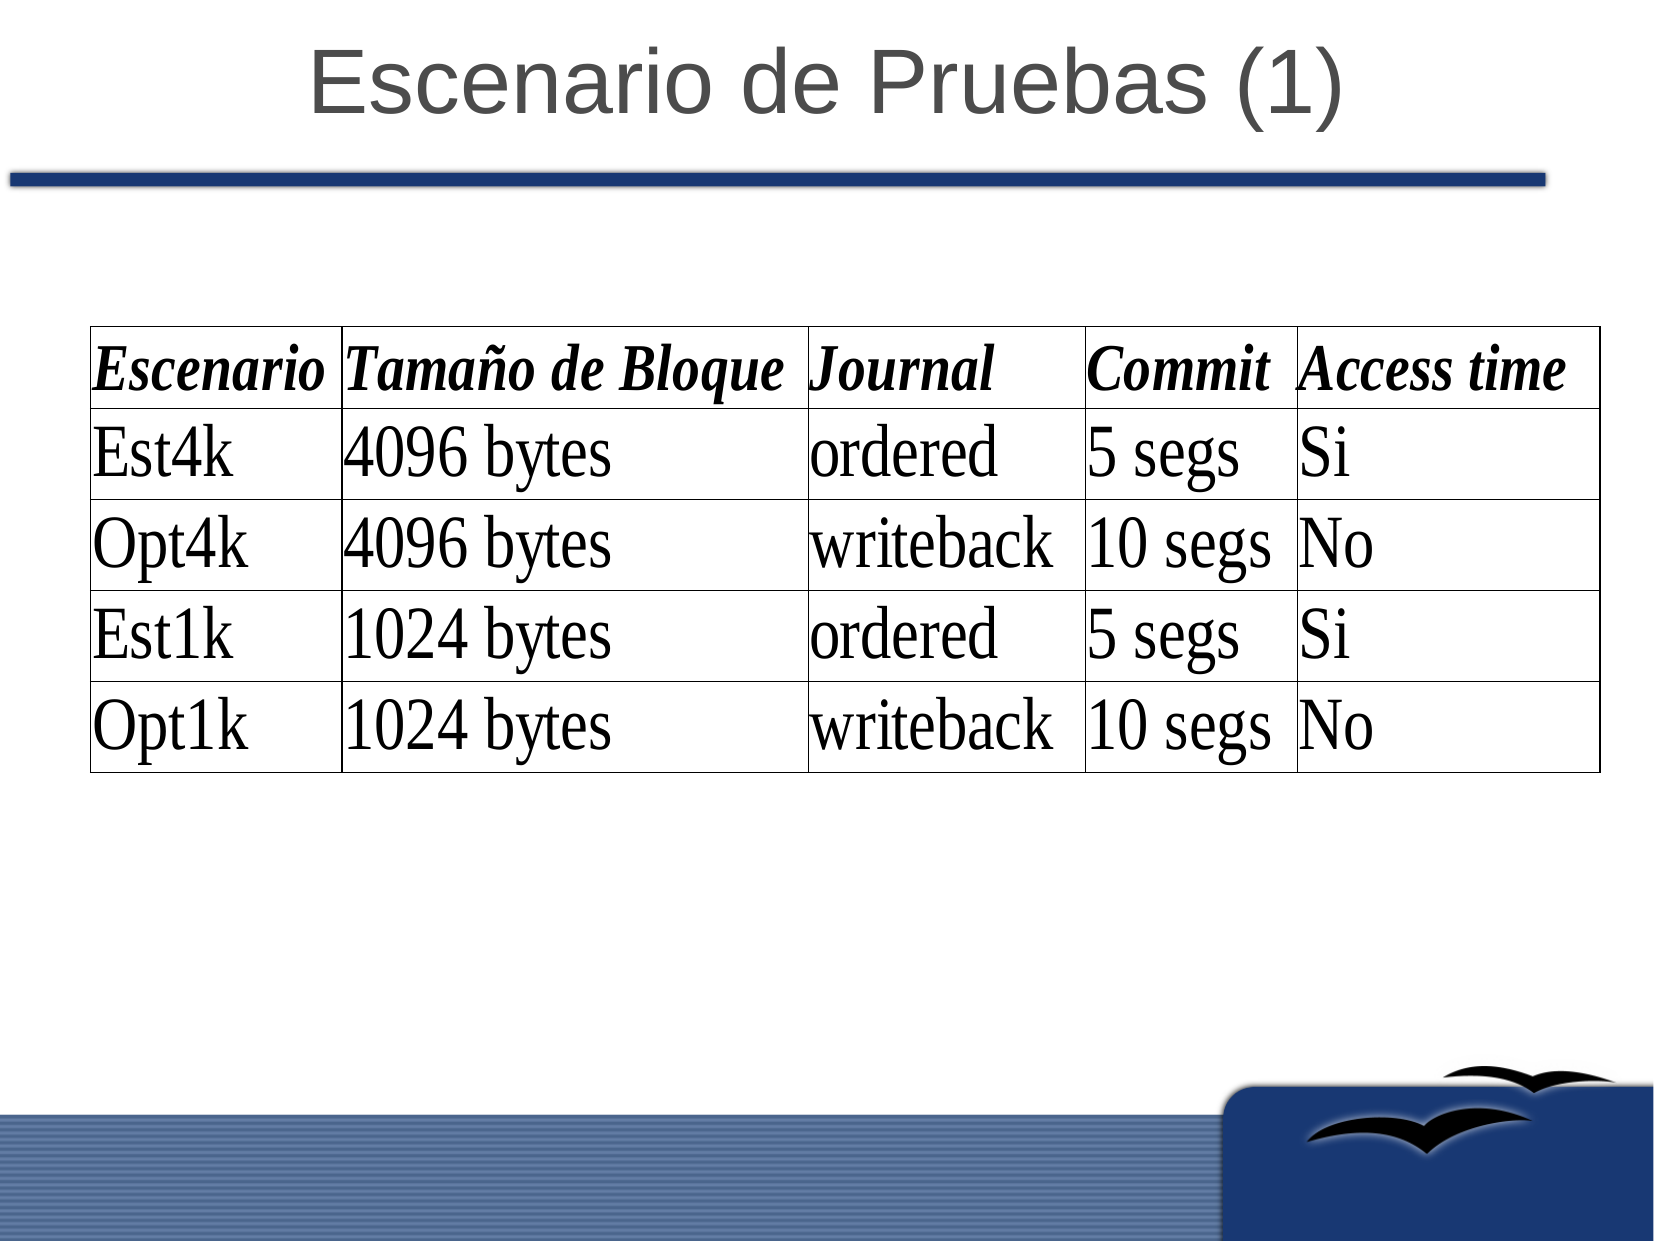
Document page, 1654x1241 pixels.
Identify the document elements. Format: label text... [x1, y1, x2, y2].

chart [88, 324, 1654, 801]
title Escenario de Pruebas (1) [121, 0, 1534, 164]
picture [0, 0, 1654, 1241]
